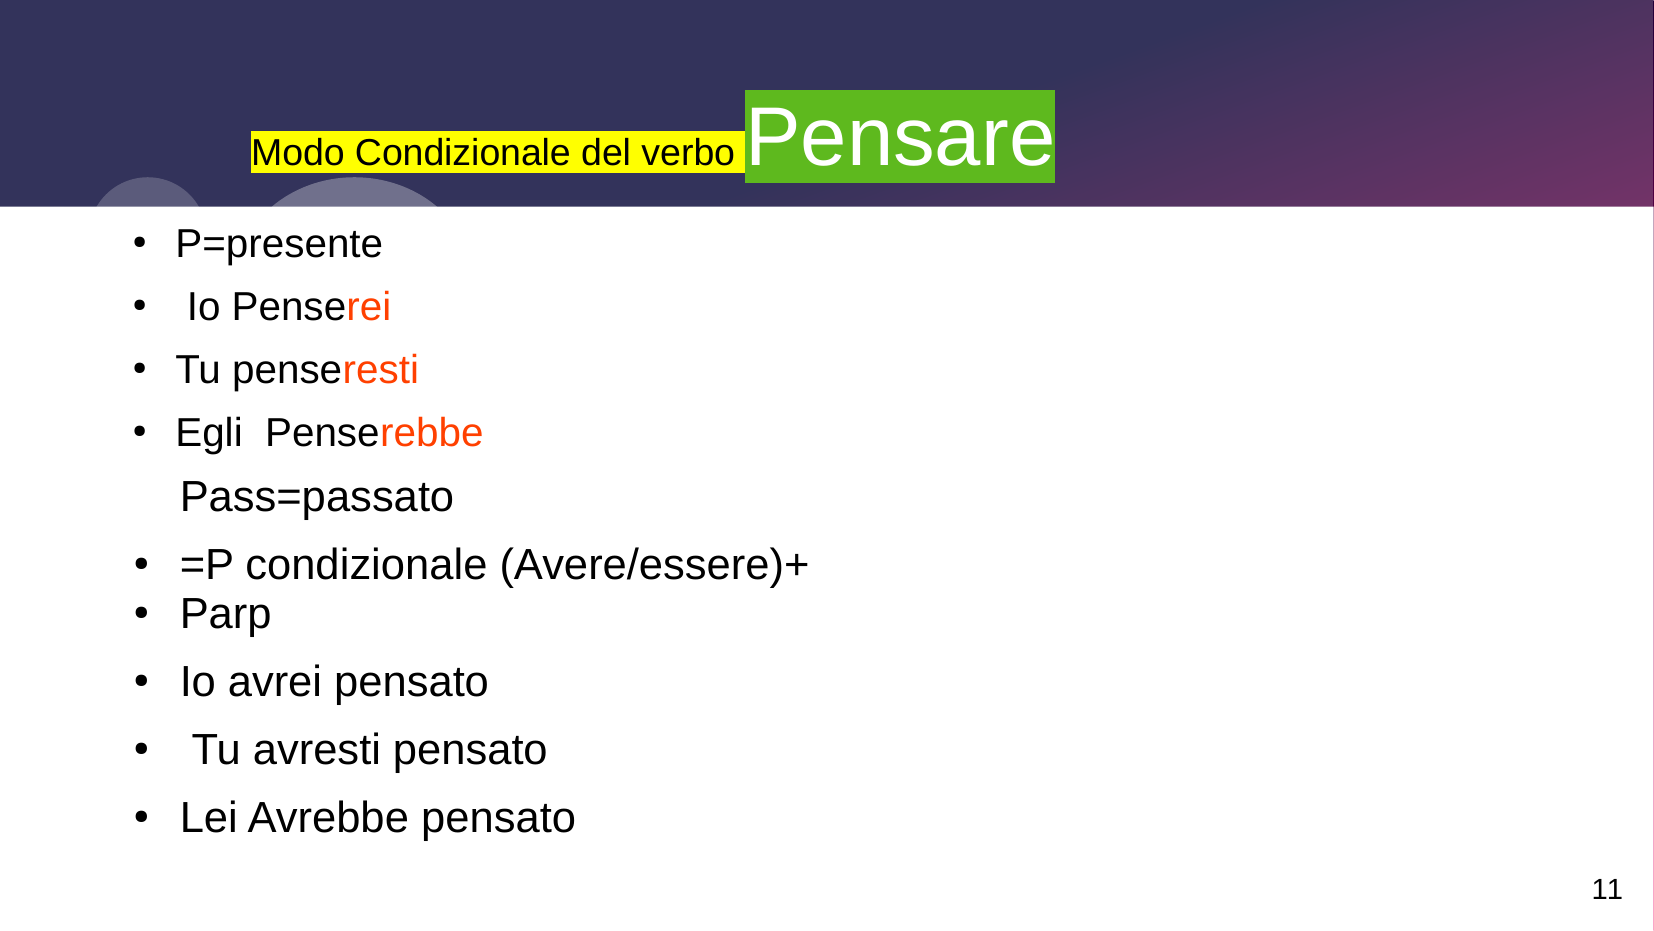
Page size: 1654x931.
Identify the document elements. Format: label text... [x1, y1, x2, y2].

list Pass=passato =P condizionale (Avere/essere)+ Parp Io avrei pensato Tu avresti pensato Lei Avrebbe pensato [118, 472, 1152, 843]
list P=presente Io Penserei Tu penseresti Egli Penserebbe [118, 220, 485, 472]
text_box Modo Condizionale del verbo Pensare [236, 82, 1071, 233]
